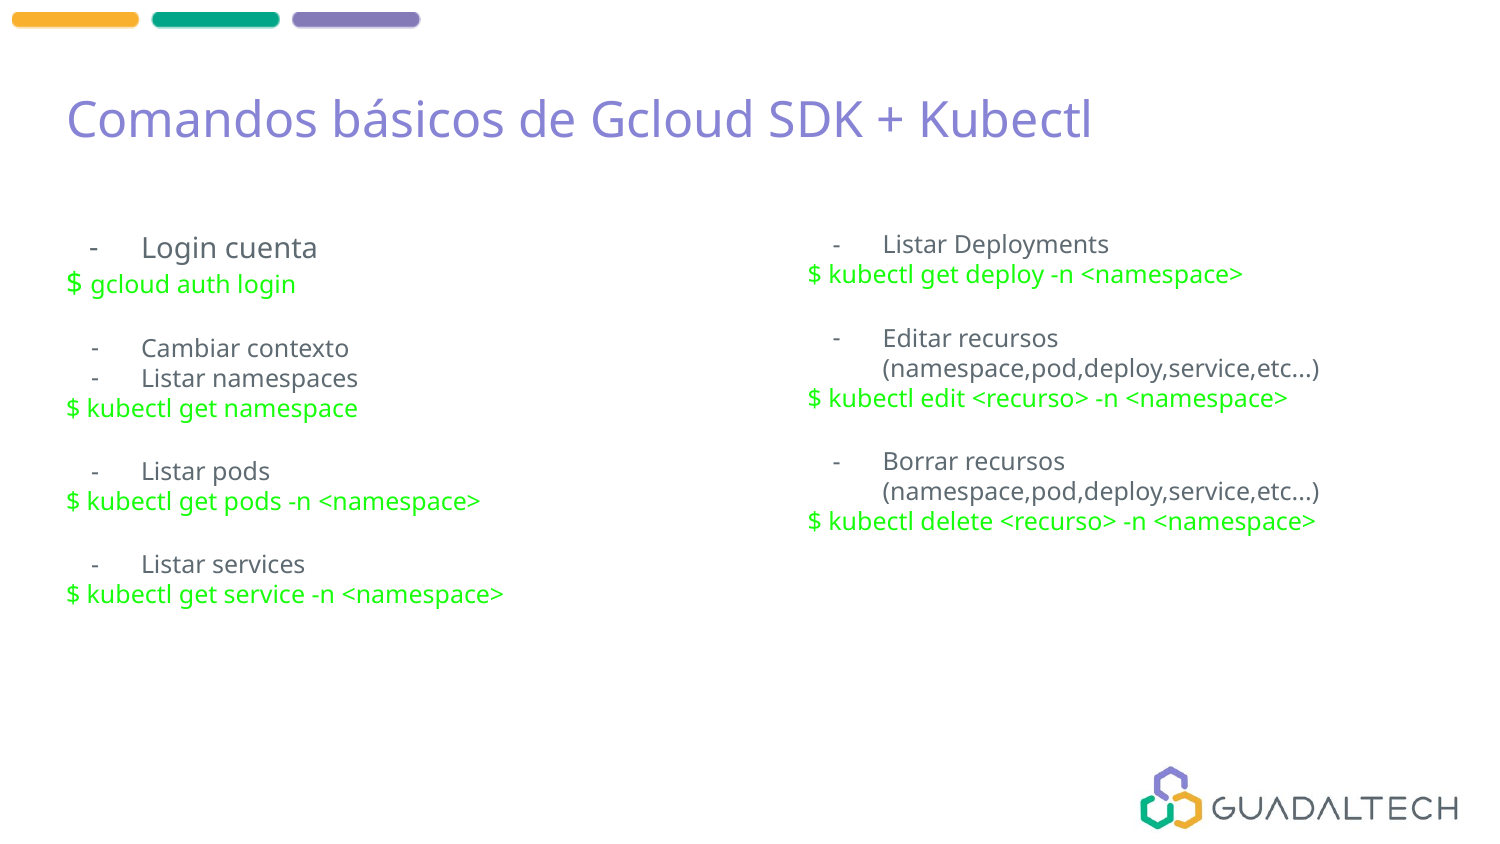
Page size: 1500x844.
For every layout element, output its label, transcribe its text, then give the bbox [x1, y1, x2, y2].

title Comandos básicos de Gcloud SDK + Kubectl [51, 72, 1449, 167]
picture [12, 12, 421, 29]
list Login cuenta $ gcloud auth login Cambiar contexto Listar namespaces $ kubectl get namespace Listar pods $ kubectl get pods -n <namespace> Listar services $ kubectl get service -n <namespace> [51, 214, 708, 775]
list Listar Deployments $ kubectl get deploy -n <namespace> Editar recursos (namespace,pod,deploy,service,etc...) $ kubectl edit <recurso> -n <namespace> Borrar recursos (namespace,pod,deploy,service,etc...) $ kubectl delete <recurso> -n <namespace> [792, 214, 1449, 775]
picture [1124, 761, 1473, 834]
